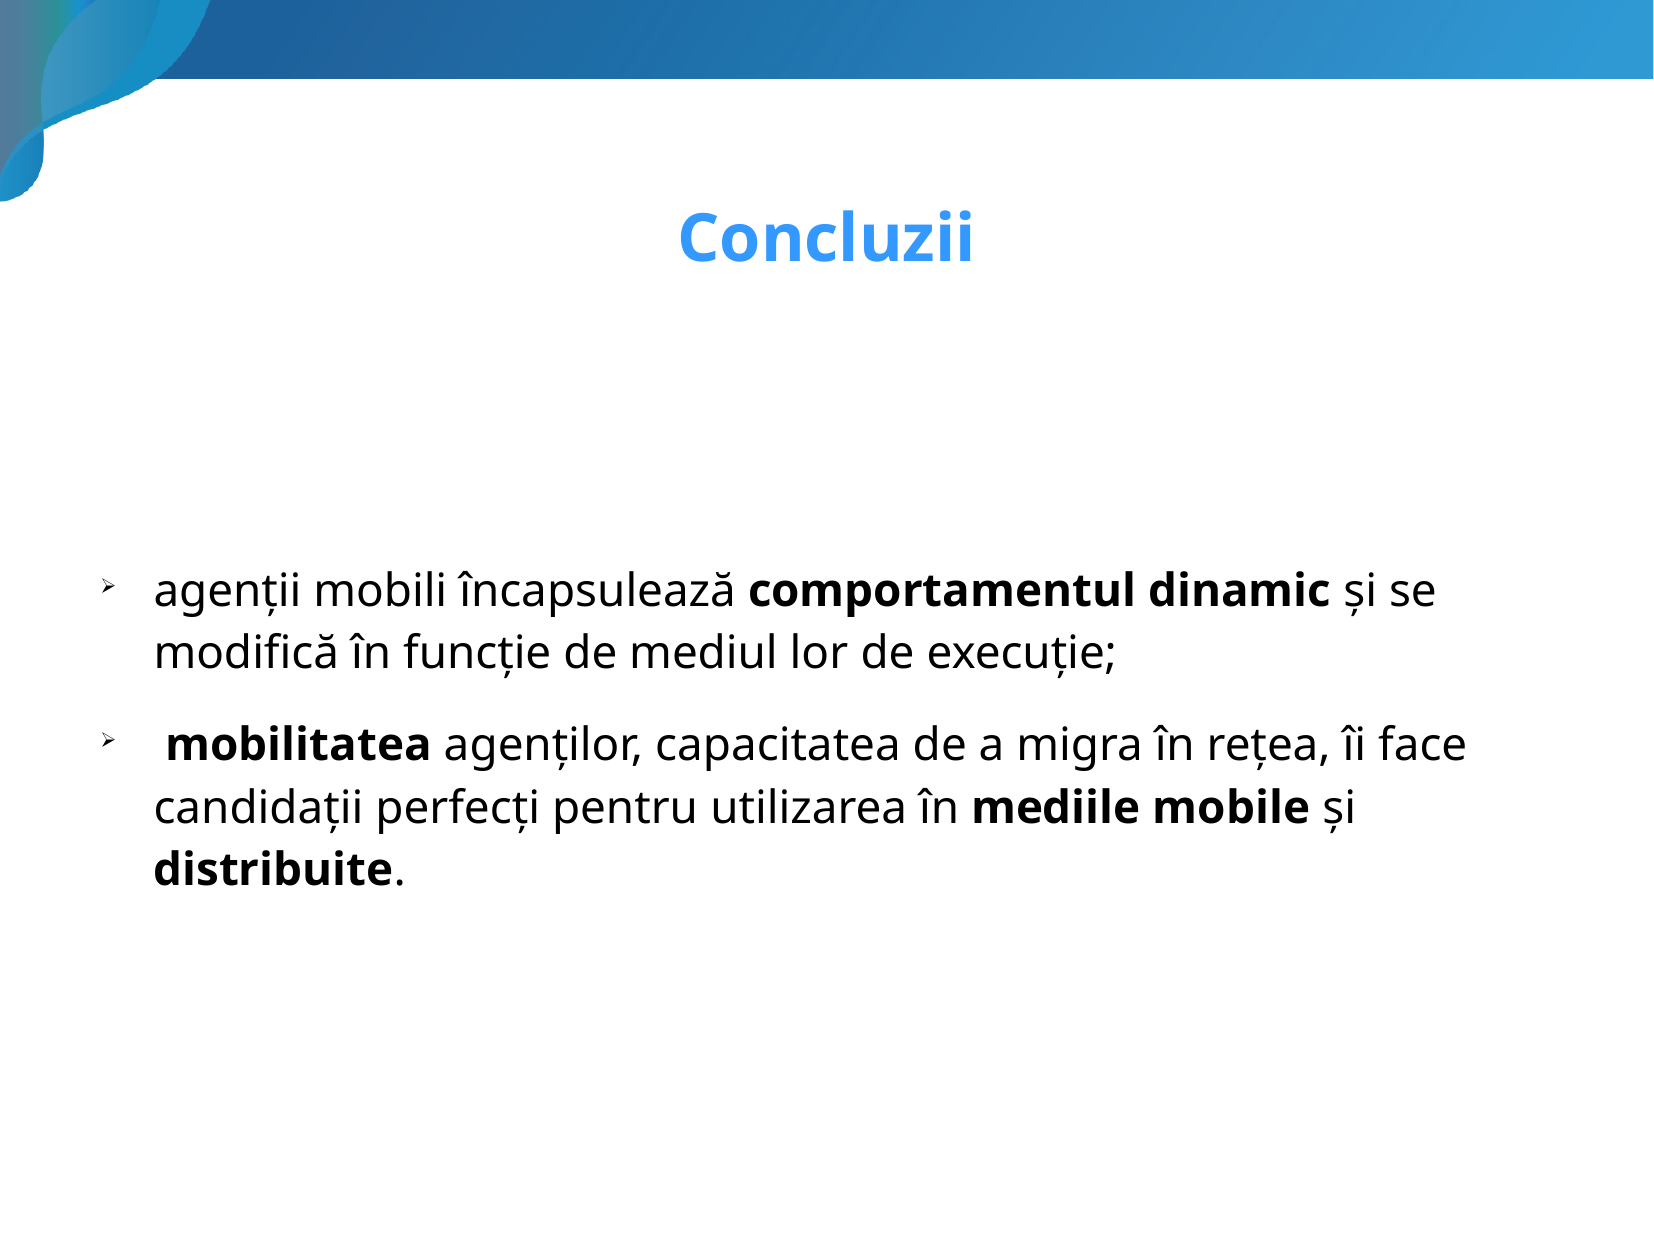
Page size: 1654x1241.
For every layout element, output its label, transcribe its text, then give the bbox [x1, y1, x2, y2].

list agenții mobili încapsulează comportamentul dinamic și se modifică în funcție de mediul lor de execuție; mobilitatea agenților, capacitatea de a migra în rețea, îi face candidații perfecți pentru utilizarea în mediile mobile și distribuite. [82, 372, 1571, 1093]
picture [0, 0, 1654, 1241]
title Concluzii [82, 132, 1571, 340]
